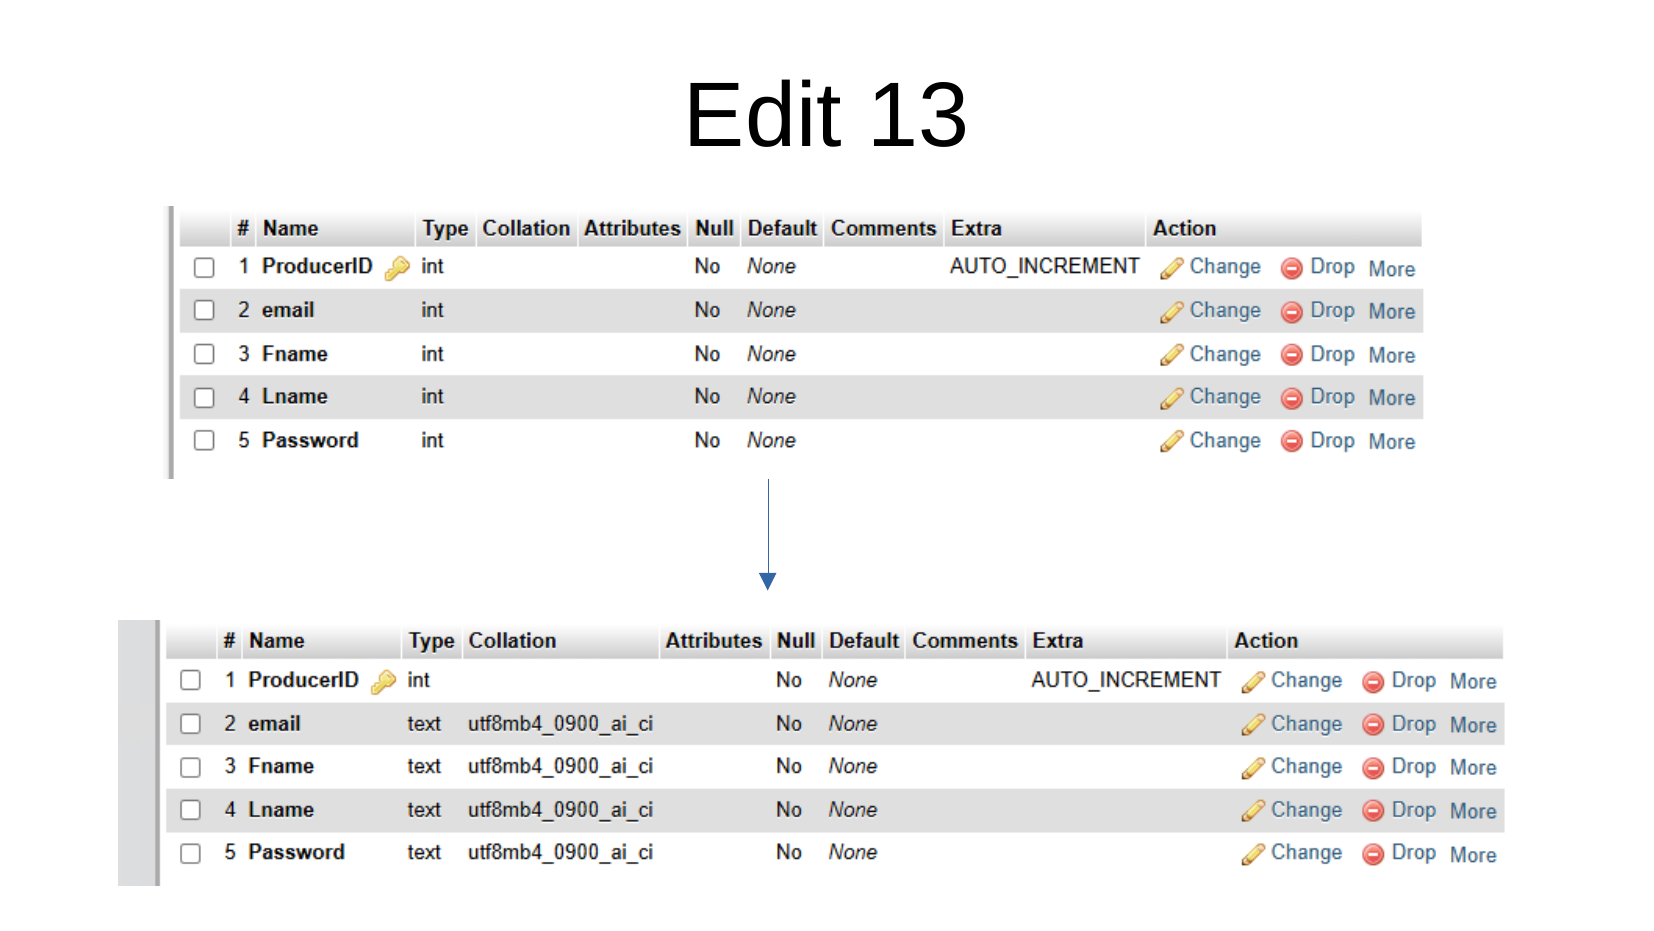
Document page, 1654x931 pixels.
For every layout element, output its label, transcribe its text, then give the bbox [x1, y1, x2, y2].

title Edit 13 [82, 37, 1571, 193]
picture [118, 620, 1533, 886]
picture [163, 206, 1447, 479]
